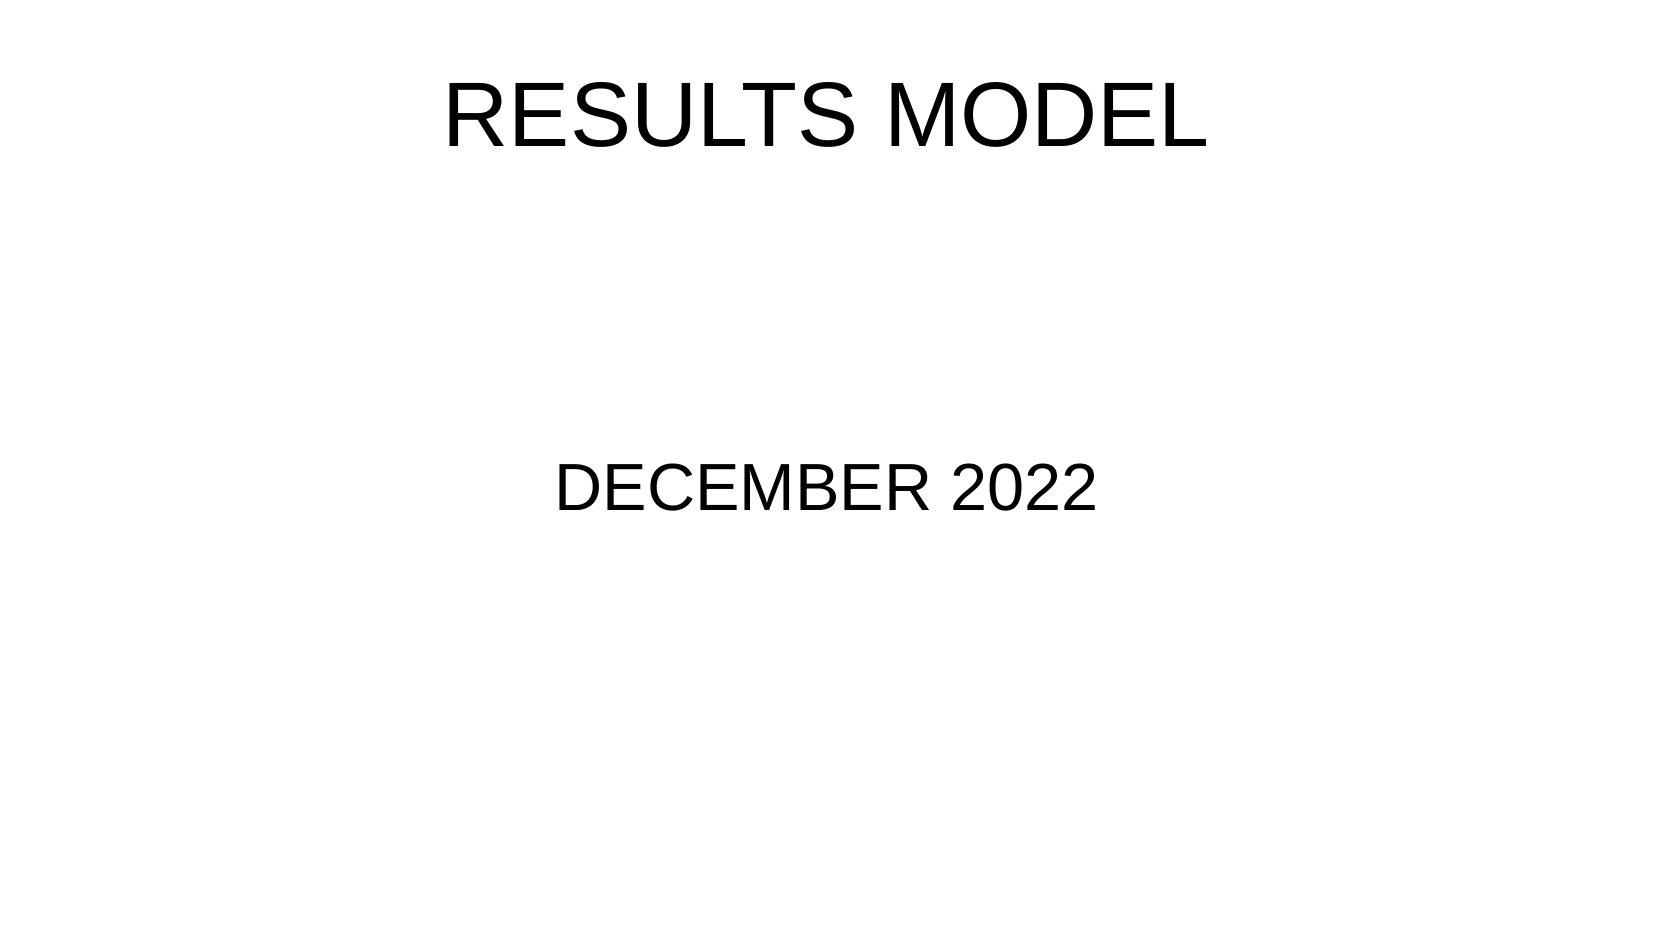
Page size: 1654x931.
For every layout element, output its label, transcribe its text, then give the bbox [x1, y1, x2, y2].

subtitle DECEMBER 2022 [82, 217, 1571, 758]
title RESULTS MODEL [82, 37, 1571, 193]
